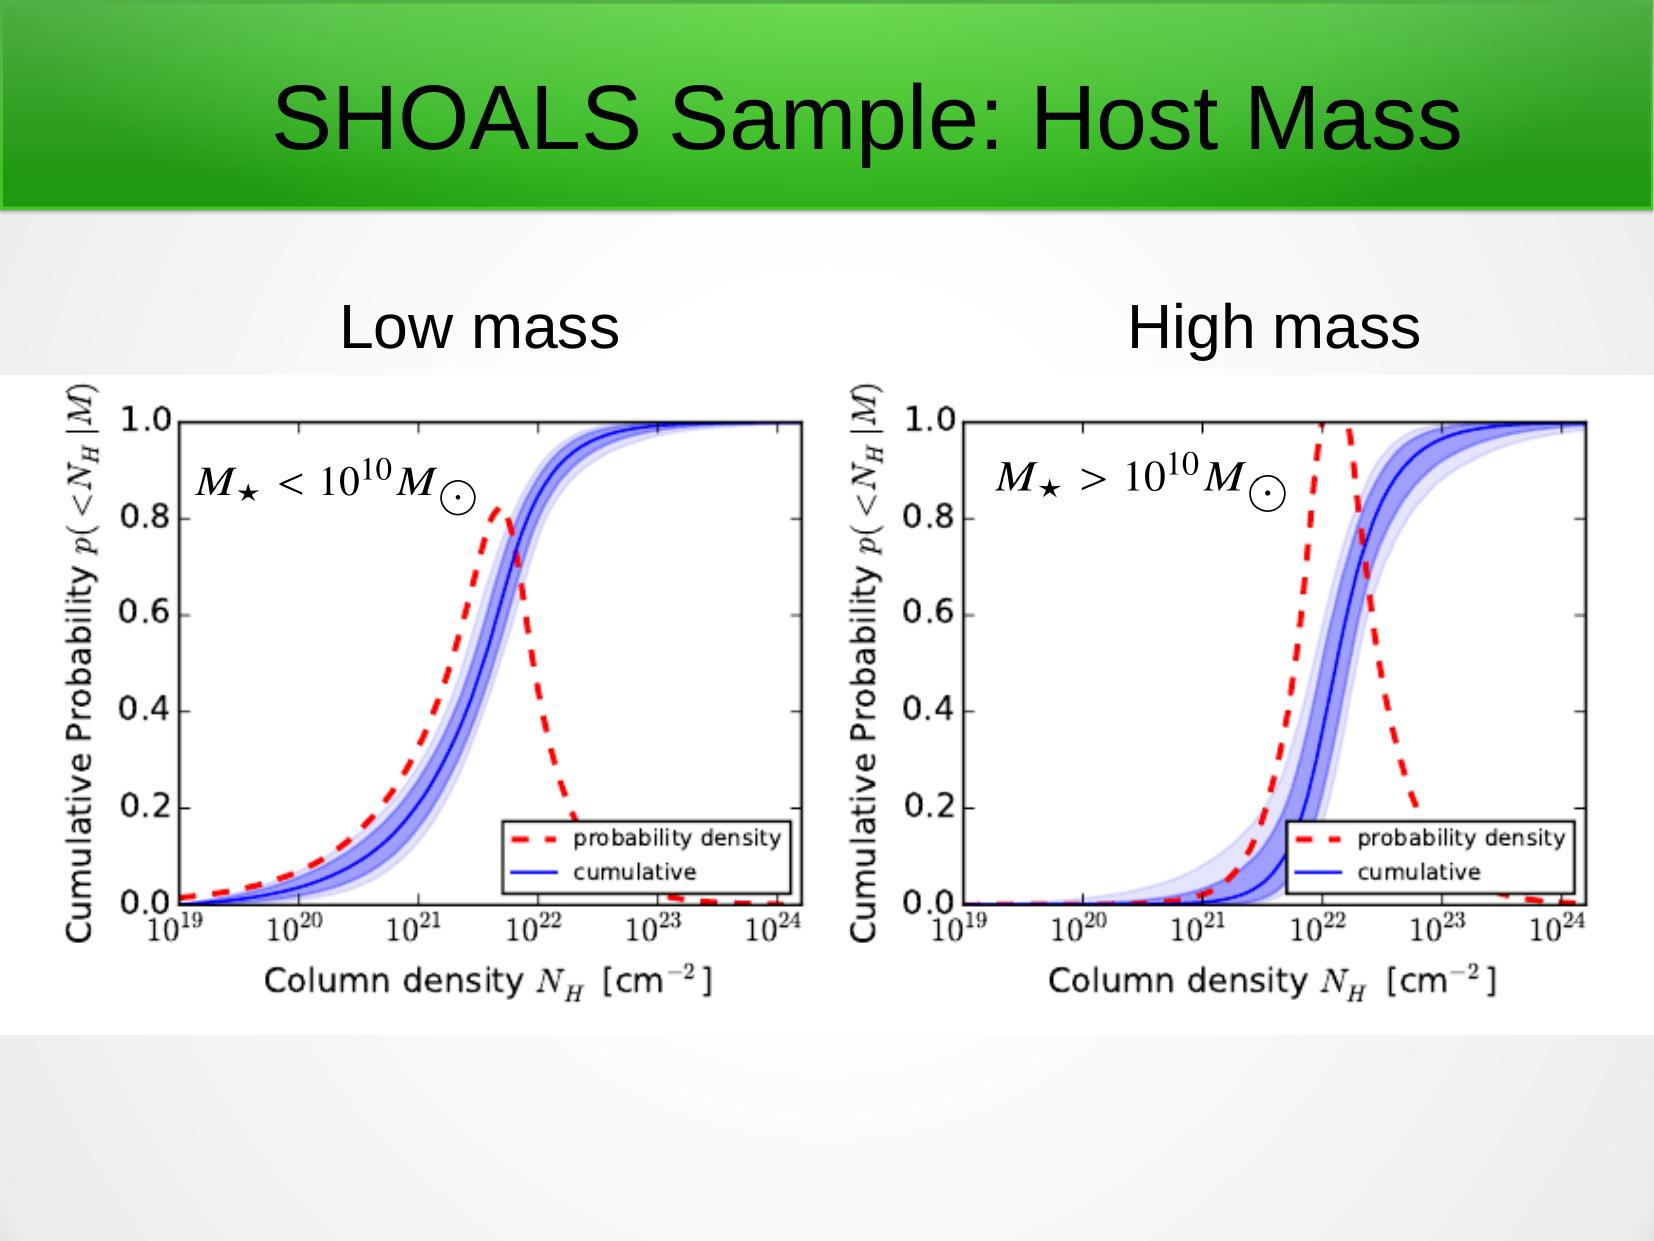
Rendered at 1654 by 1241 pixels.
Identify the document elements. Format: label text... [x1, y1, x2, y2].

picture [0, 375, 1654, 1035]
text_box High mass [975, 285, 1576, 370]
text_box Low mass [180, 285, 781, 370]
title SHOALS Sample: Host Mass [82, 15, 1654, 221]
